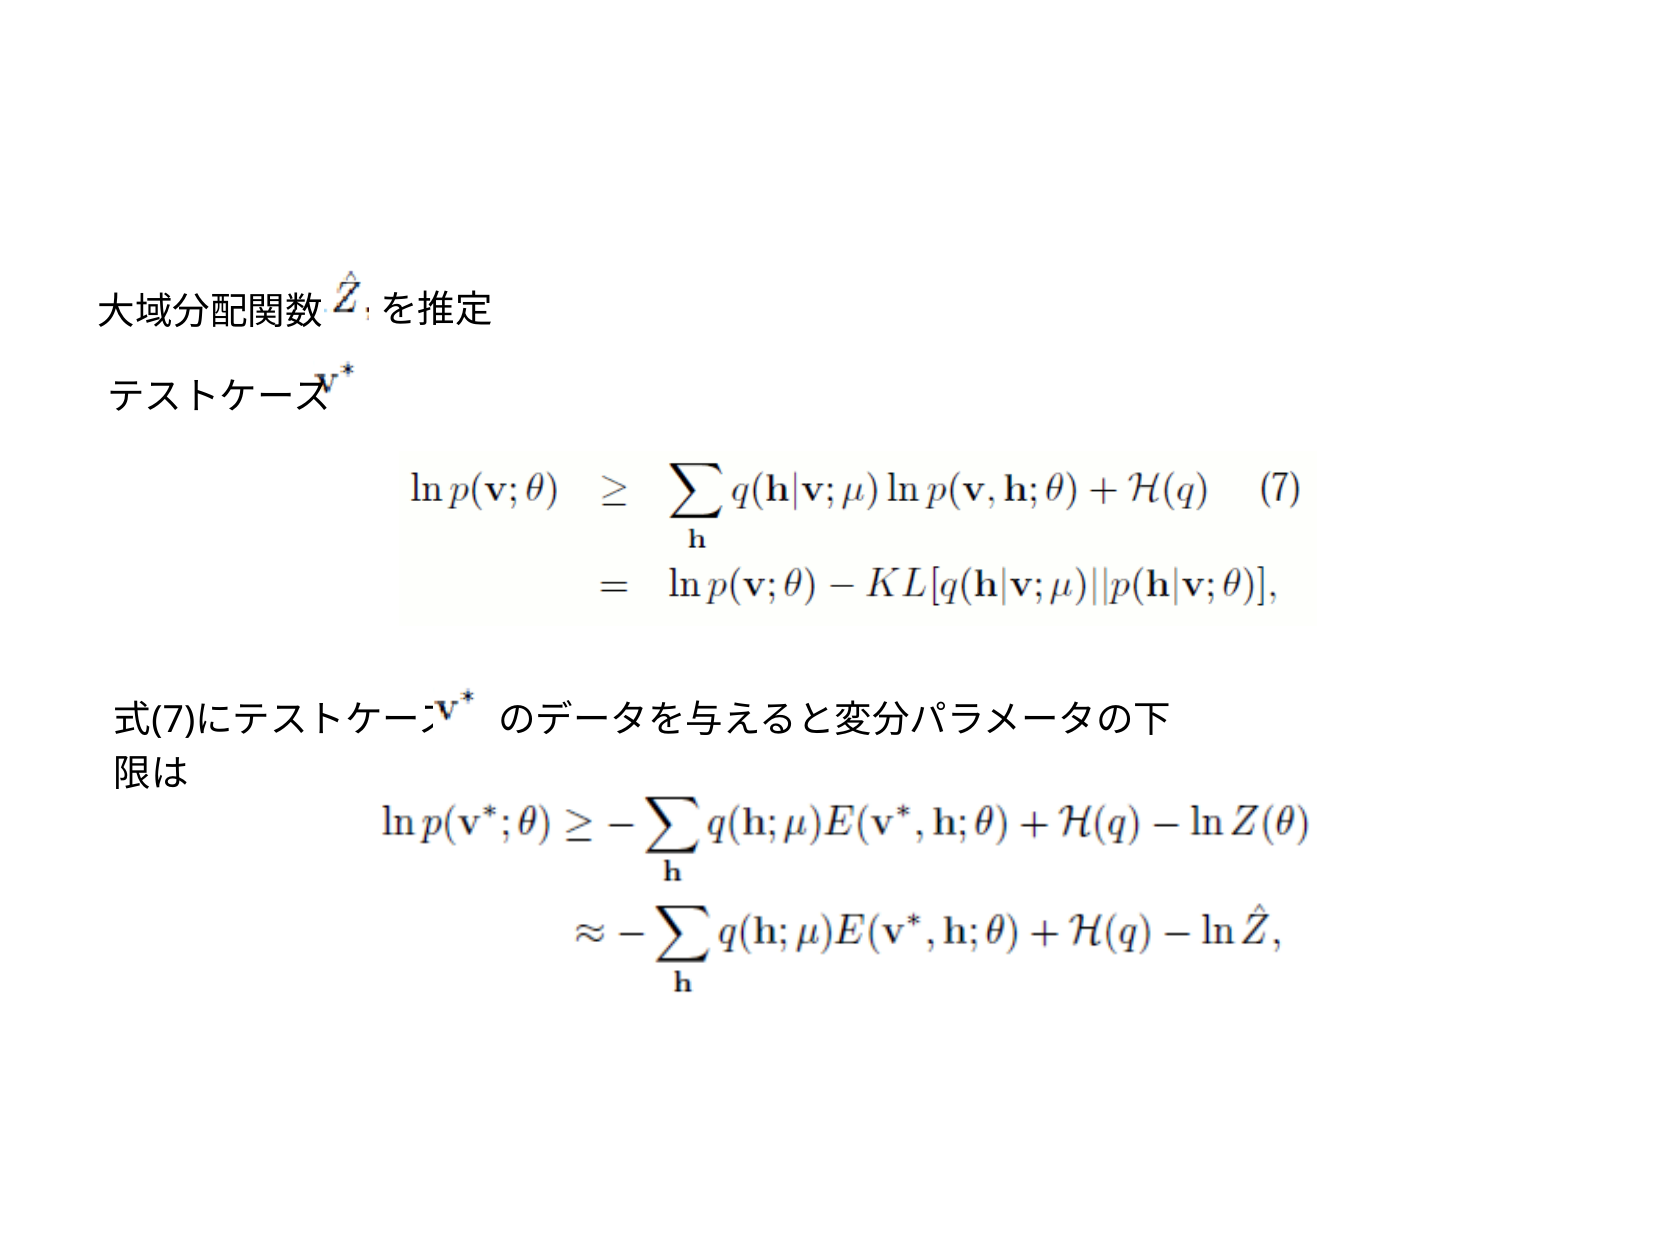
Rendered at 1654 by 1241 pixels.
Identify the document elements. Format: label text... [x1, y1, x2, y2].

text_box 式(7)にテストケース のデータを与えると変分パラメータの下限は [99, 681, 1211, 734]
text_box を推定 [365, 271, 502, 324]
picture [433, 682, 475, 741]
picture [399, 451, 1317, 626]
picture [324, 265, 369, 326]
picture [377, 785, 1328, 1011]
text_box テストケース [92, 358, 319, 411]
text_box 大域分配関数 [82, 273, 338, 326]
picture [313, 355, 355, 414]
